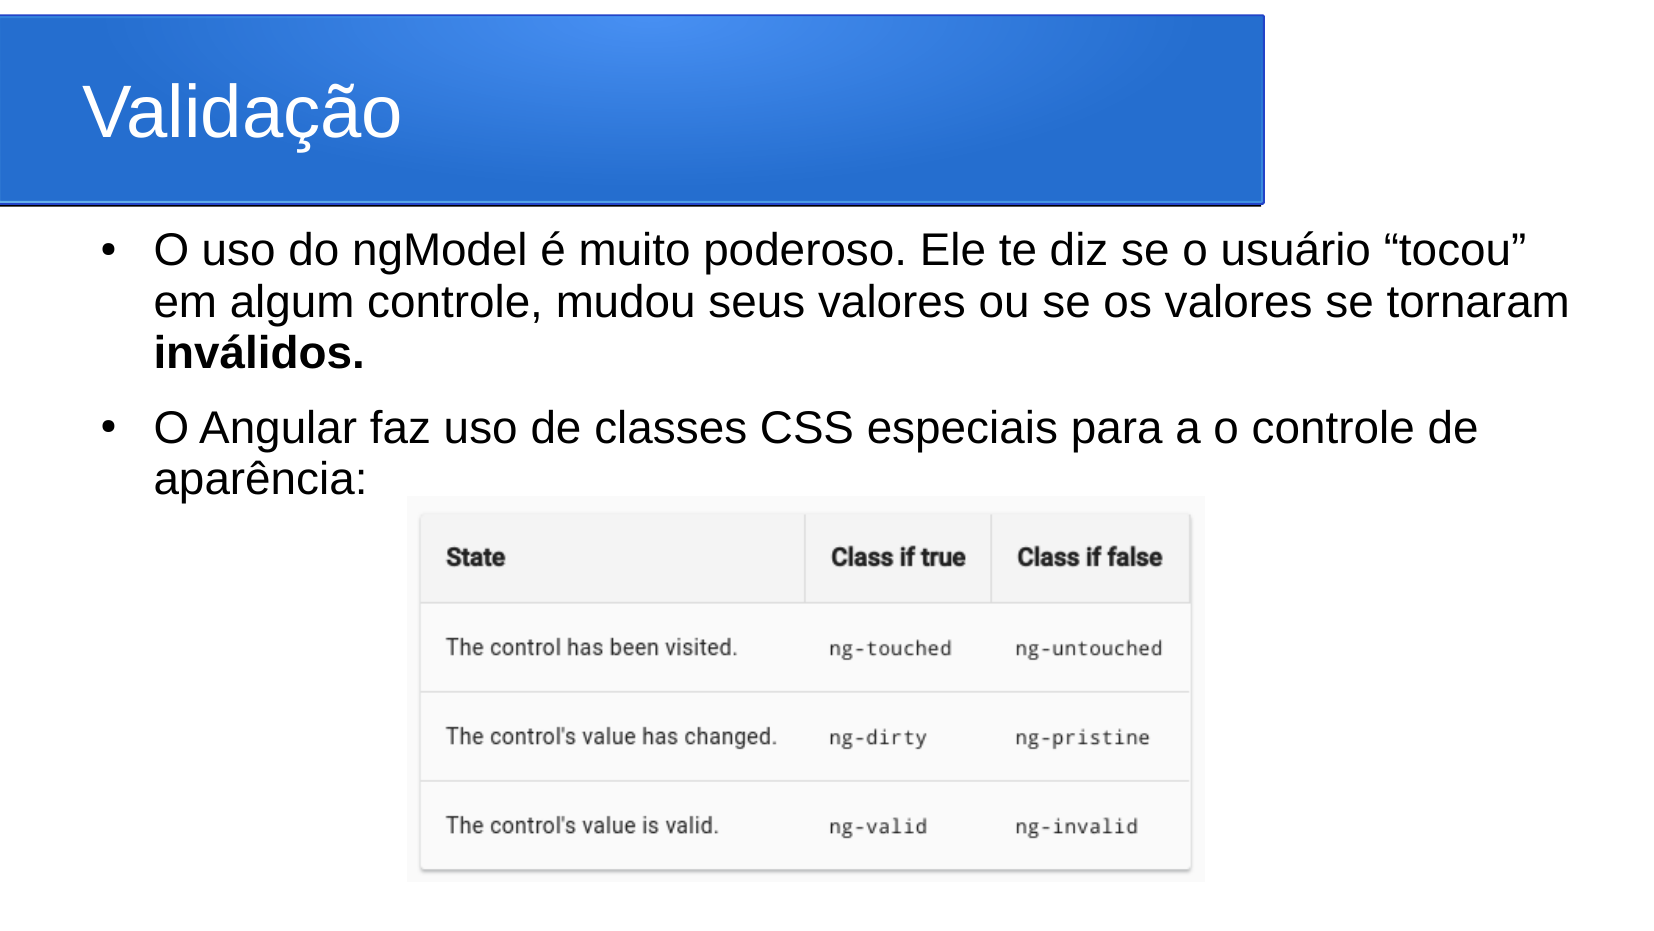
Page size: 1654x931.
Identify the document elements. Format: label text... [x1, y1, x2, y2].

title Validação [82, 35, 1235, 189]
picture [407, 496, 1205, 882]
list O uso do ngModel é muito poderoso. Ele te diz se o usuário “tocou” em algum controle, mudou seus valores ou se os valores se tornaram inválidos. O Angular faz uso de classes CSS especiais para a o controle de aparência: [82, 224, 1571, 764]
